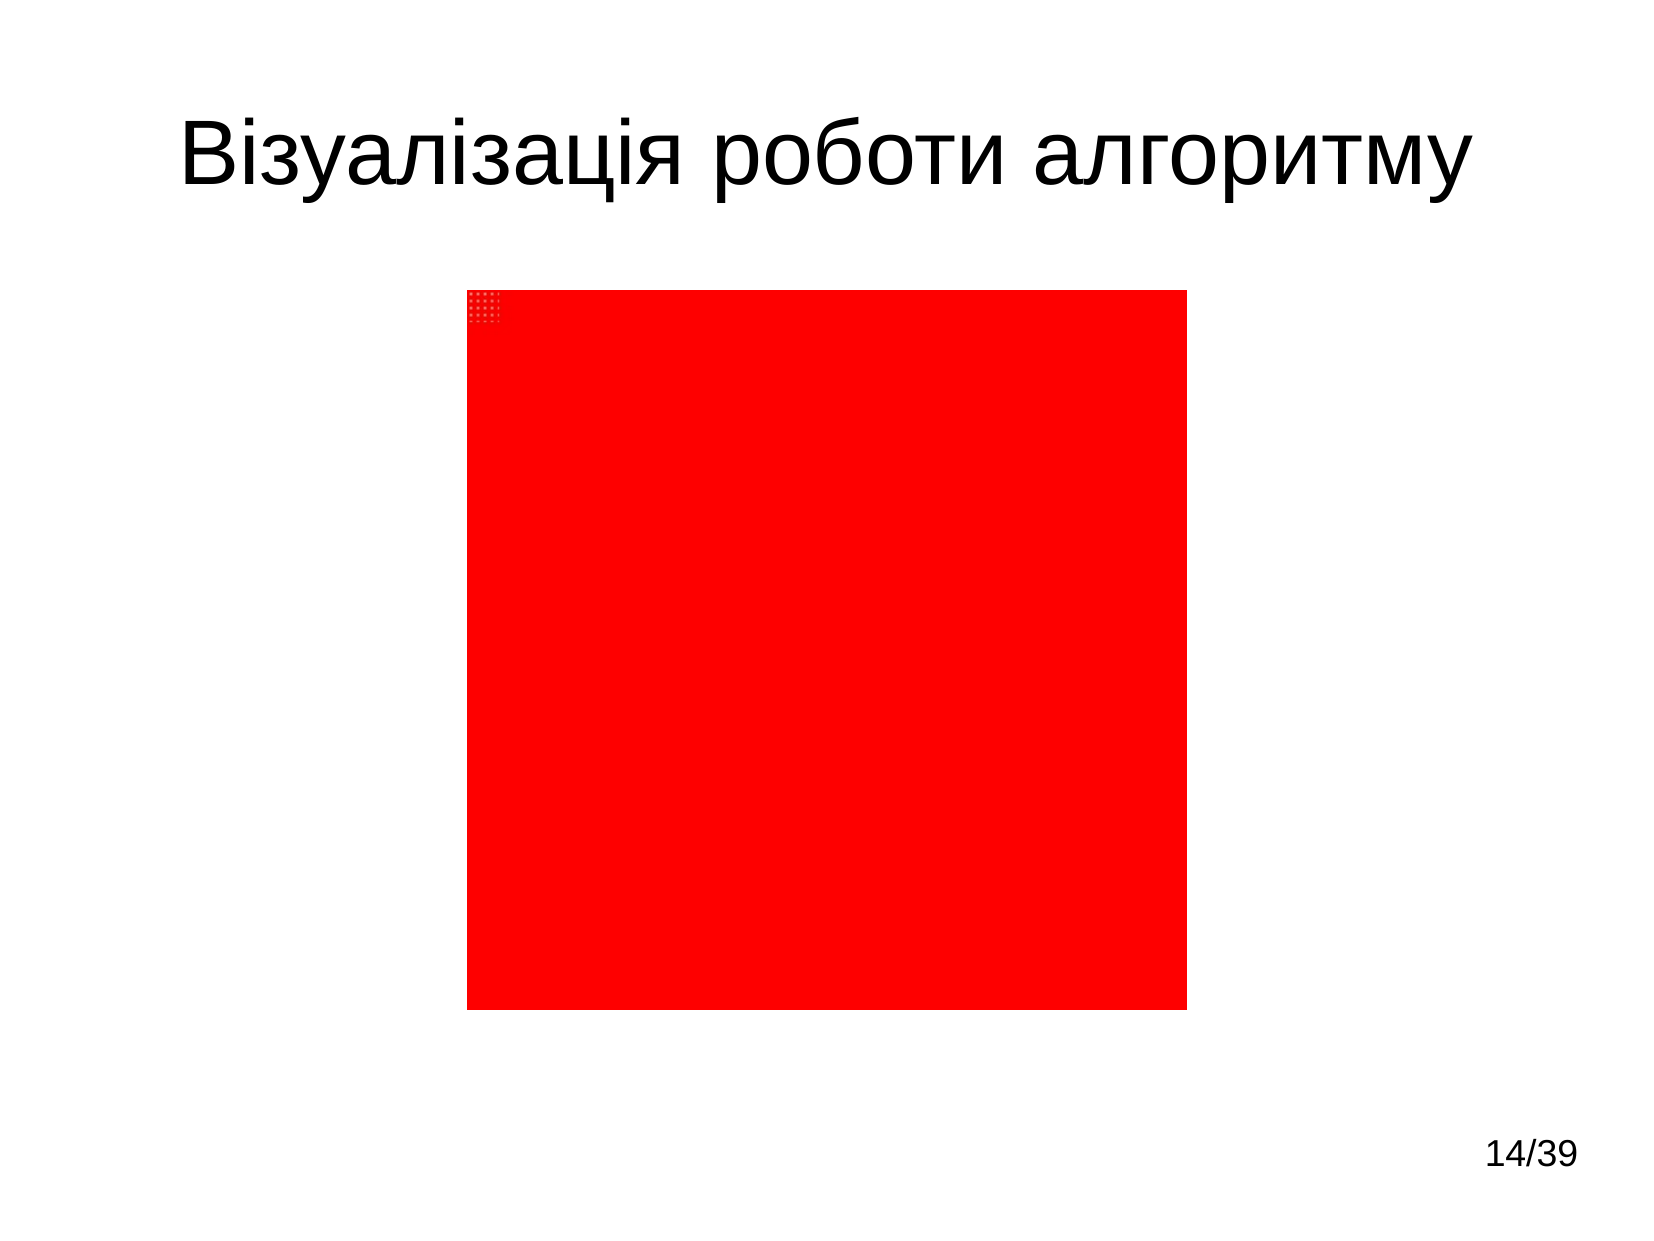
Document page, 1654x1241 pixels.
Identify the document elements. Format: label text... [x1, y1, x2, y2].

text_box 14/39 [1470, 1125, 1606, 1182]
title Візуалізація роботи алгоритму [82, 49, 1571, 257]
picture [467, 290, 1187, 1010]
